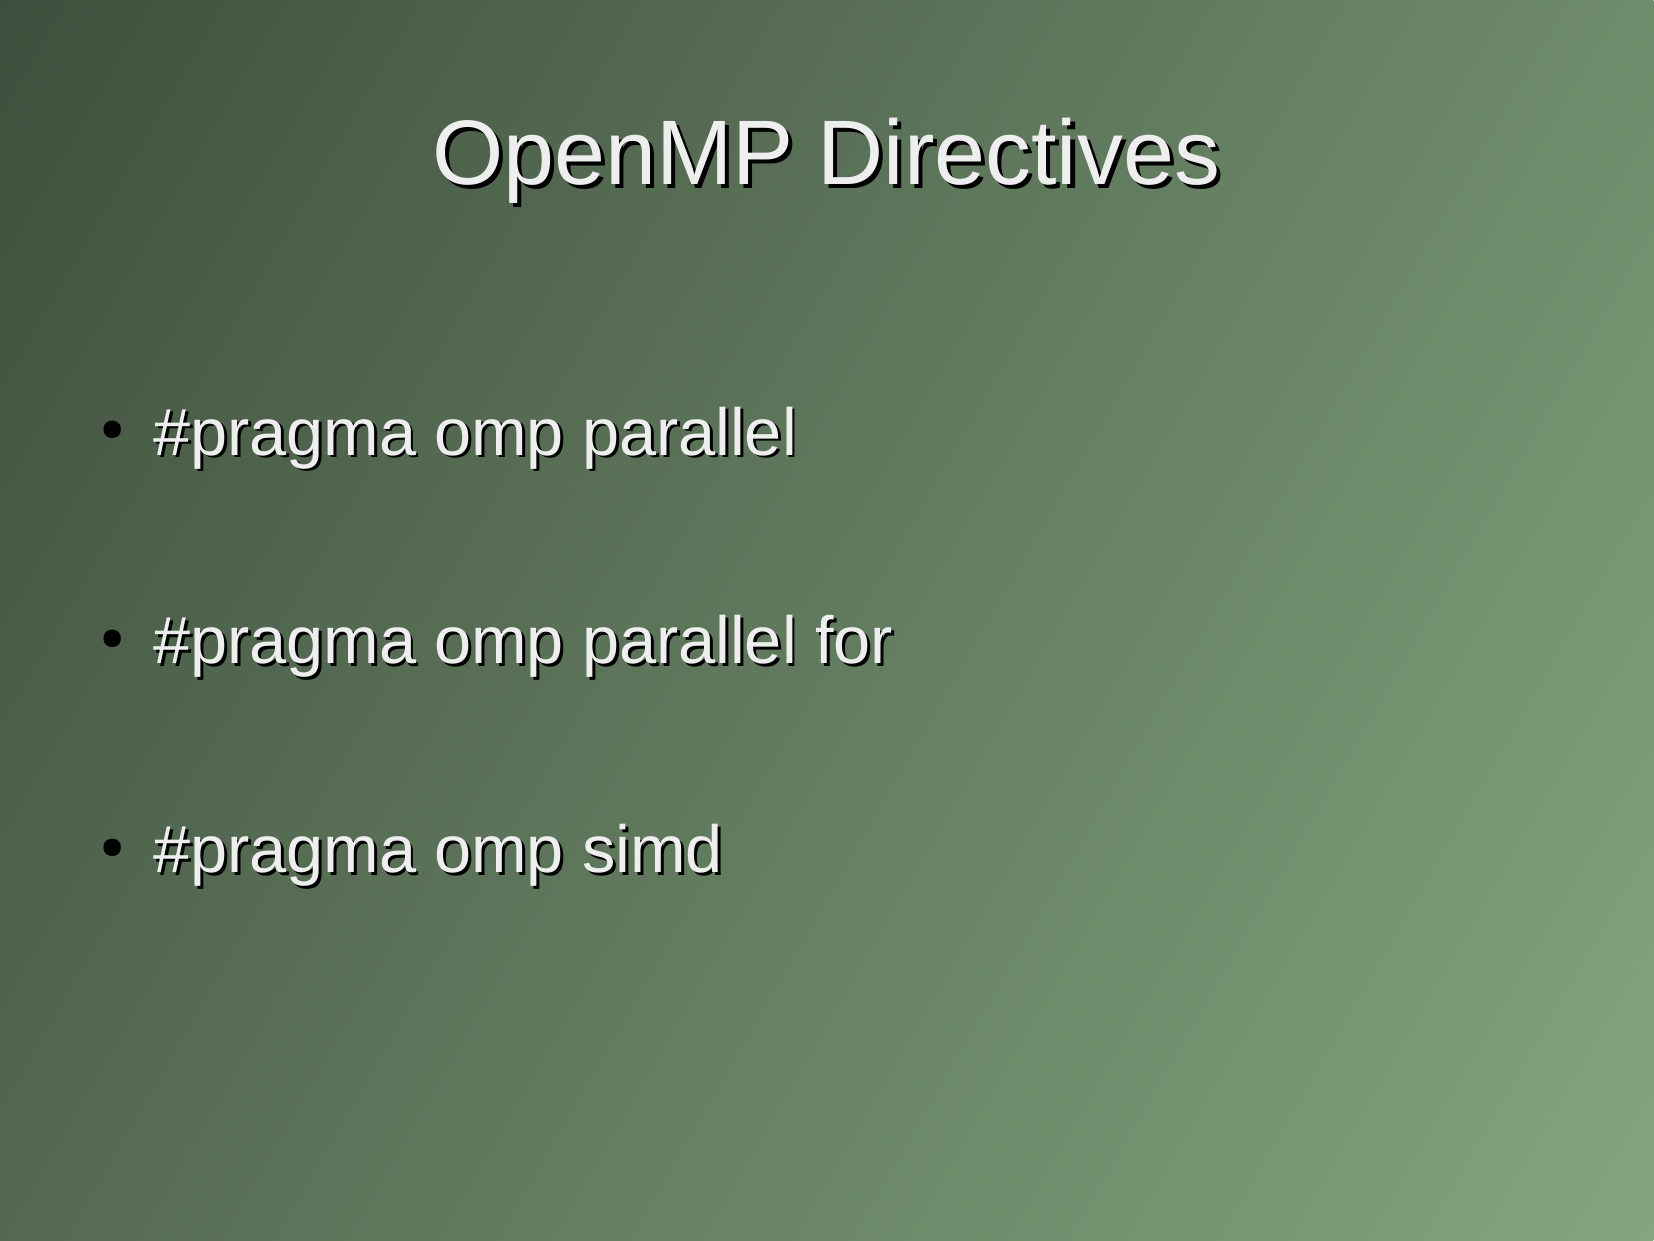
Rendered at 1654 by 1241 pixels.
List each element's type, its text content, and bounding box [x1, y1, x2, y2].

title OpenMP Directives [82, 49, 1571, 257]
list #pragma omp parallel #pragma omp parallel for #pragma omp simd [82, 290, 1571, 1010]
